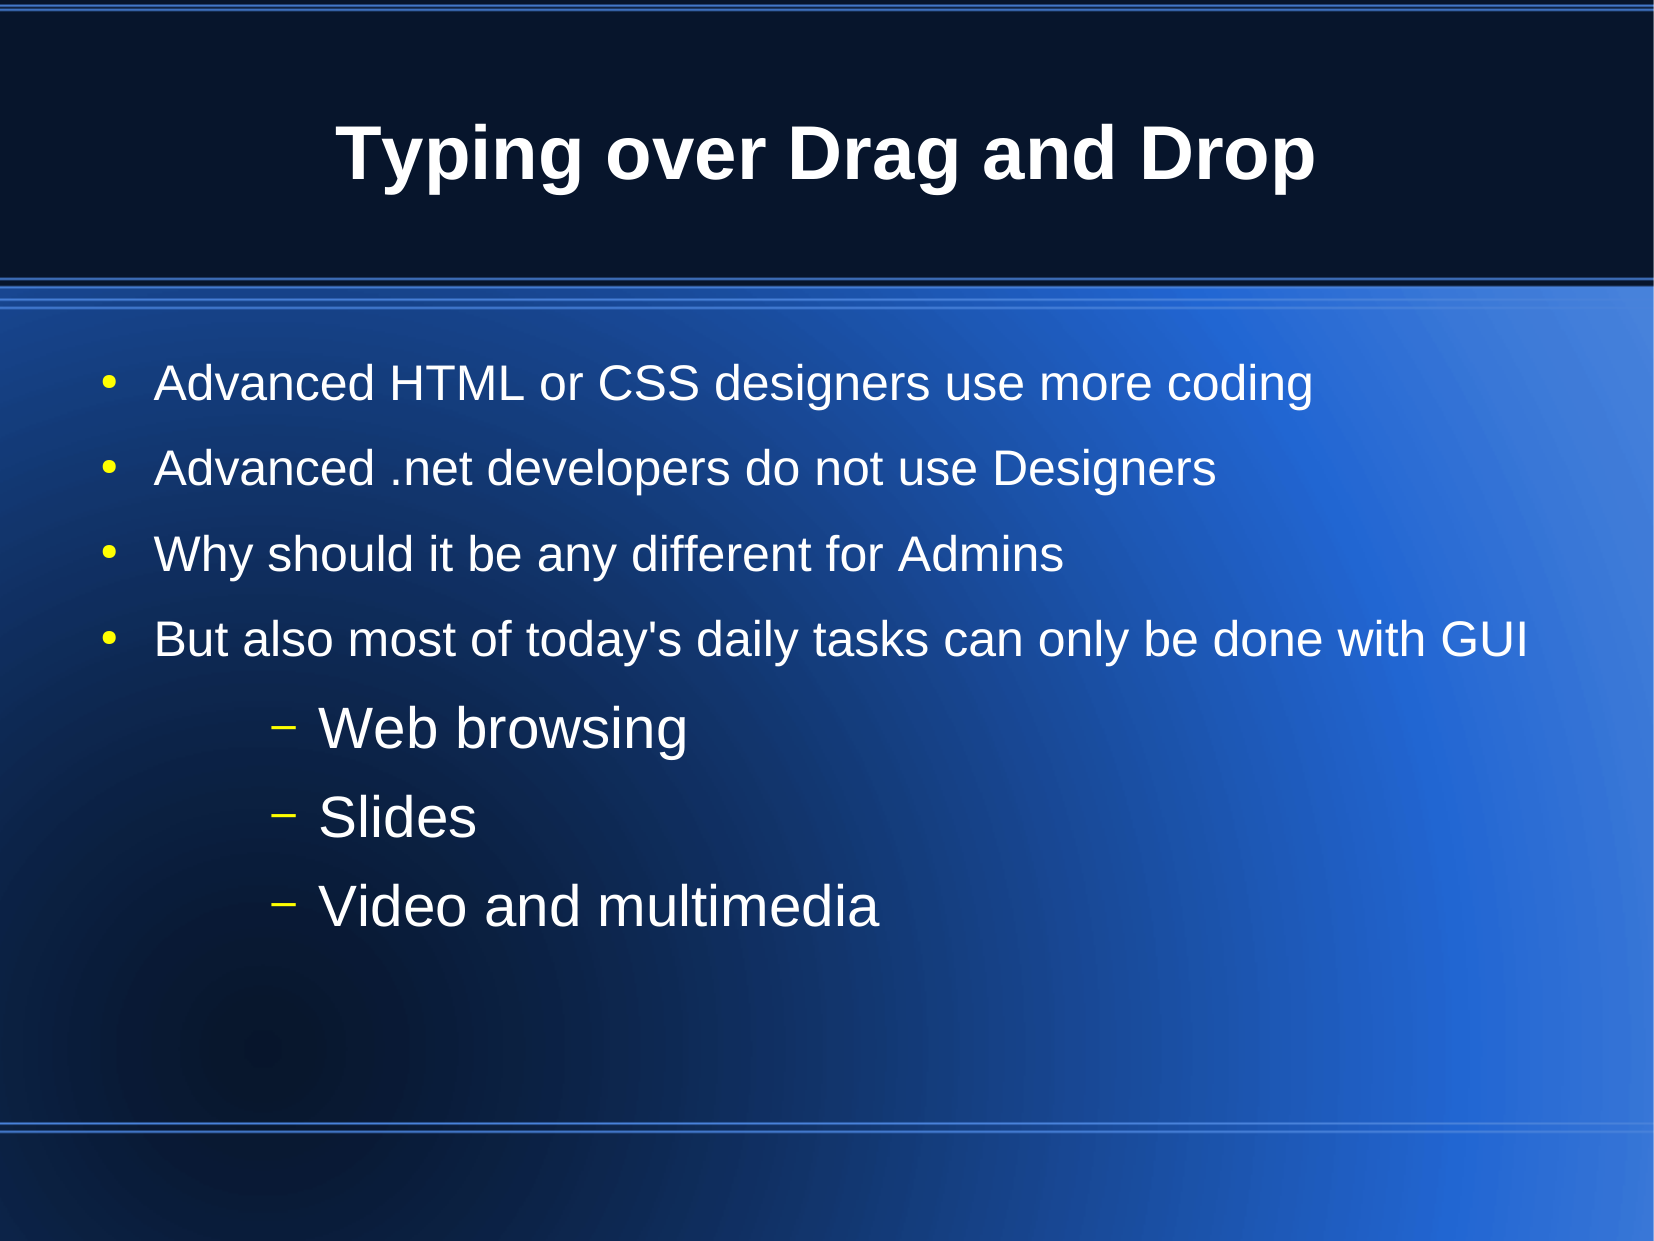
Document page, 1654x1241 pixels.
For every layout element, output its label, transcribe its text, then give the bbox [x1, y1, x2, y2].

title Typing over Drag and Drop [82, 49, 1571, 257]
picture [0, 0, 1654, 1241]
list Advanced HTML or CSS designers use more coding Advanced .net developers do not use Designers Why should it be any different for Admins But also most of today's daily tasks can only be done with GUI Web browsing Slides Video and multimedia [82, 355, 1571, 1075]
